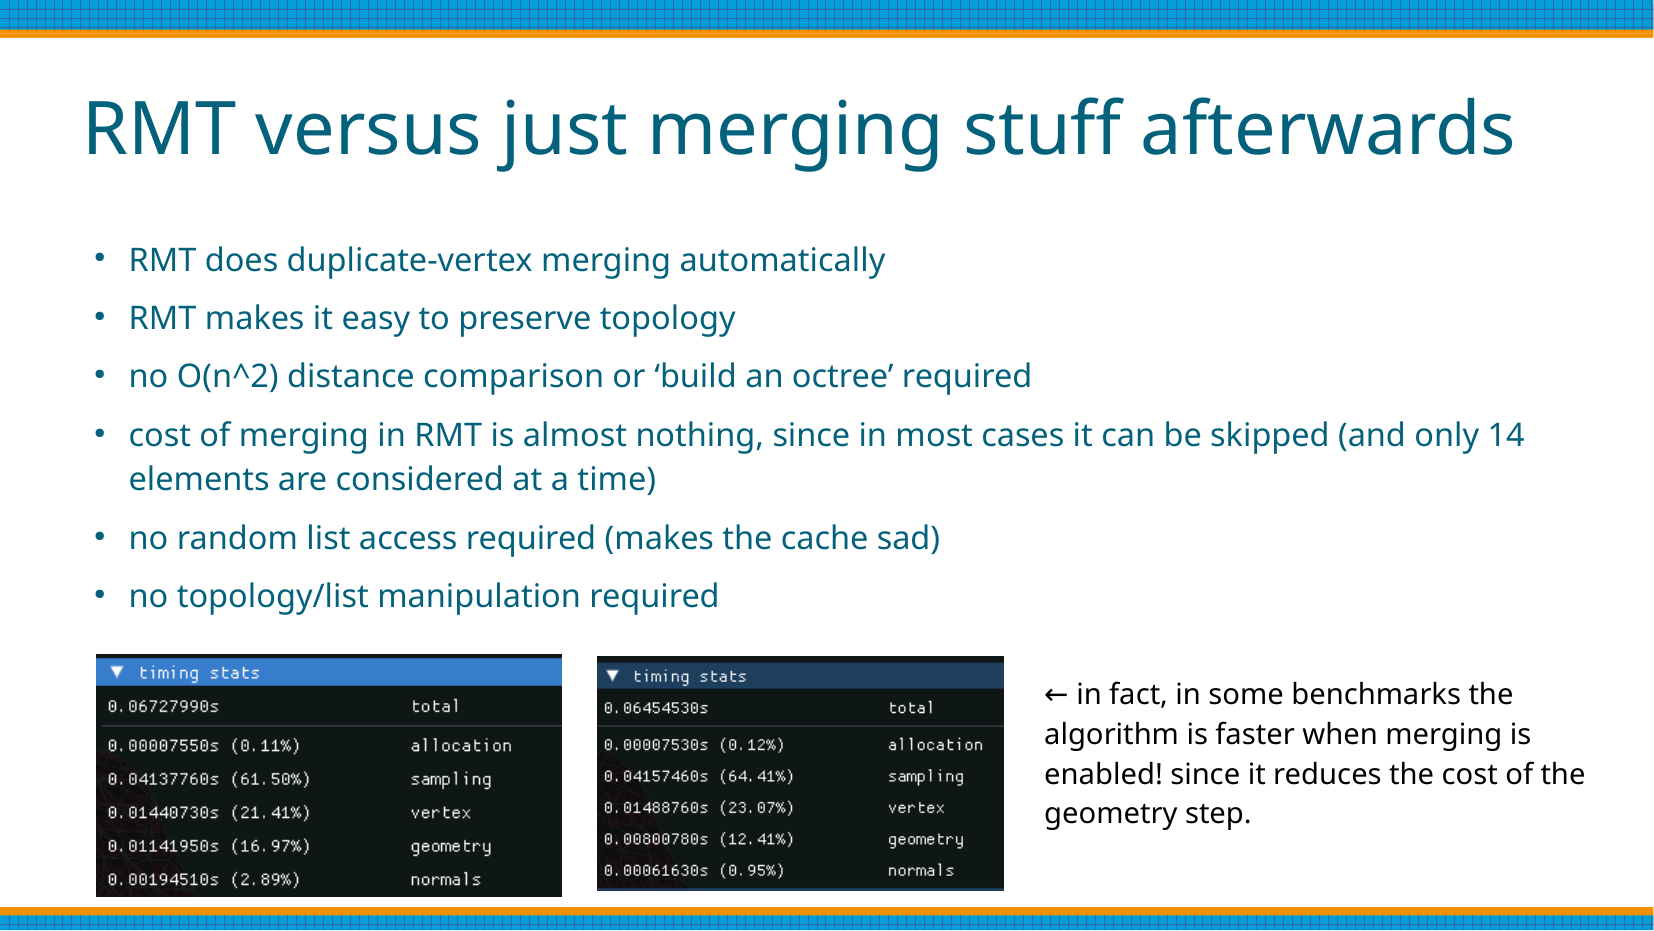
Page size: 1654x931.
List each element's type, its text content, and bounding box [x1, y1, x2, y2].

list RMT does duplicate-vertex merging automatically RMT makes it easy to preserve topology no O(n^2) distance comparison or ‘build an octree’ required cost of merging in RMT is almost nothing, since in most cases it can be skipped (and only 14 elements are considered at a time) no random list access required (makes the cache sad) no topology/list manipulation required [82, 236, 1571, 621]
text_box ← in fact, in some benchmarks the algorithm is faster when merging is enabled! since it reduces the cost of the geometry step. [1038, 649, 1625, 857]
picture [96, 654, 562, 897]
title RMT versus just merging stuff afterwards [82, 44, 1571, 207]
picture [597, 656, 1004, 891]
